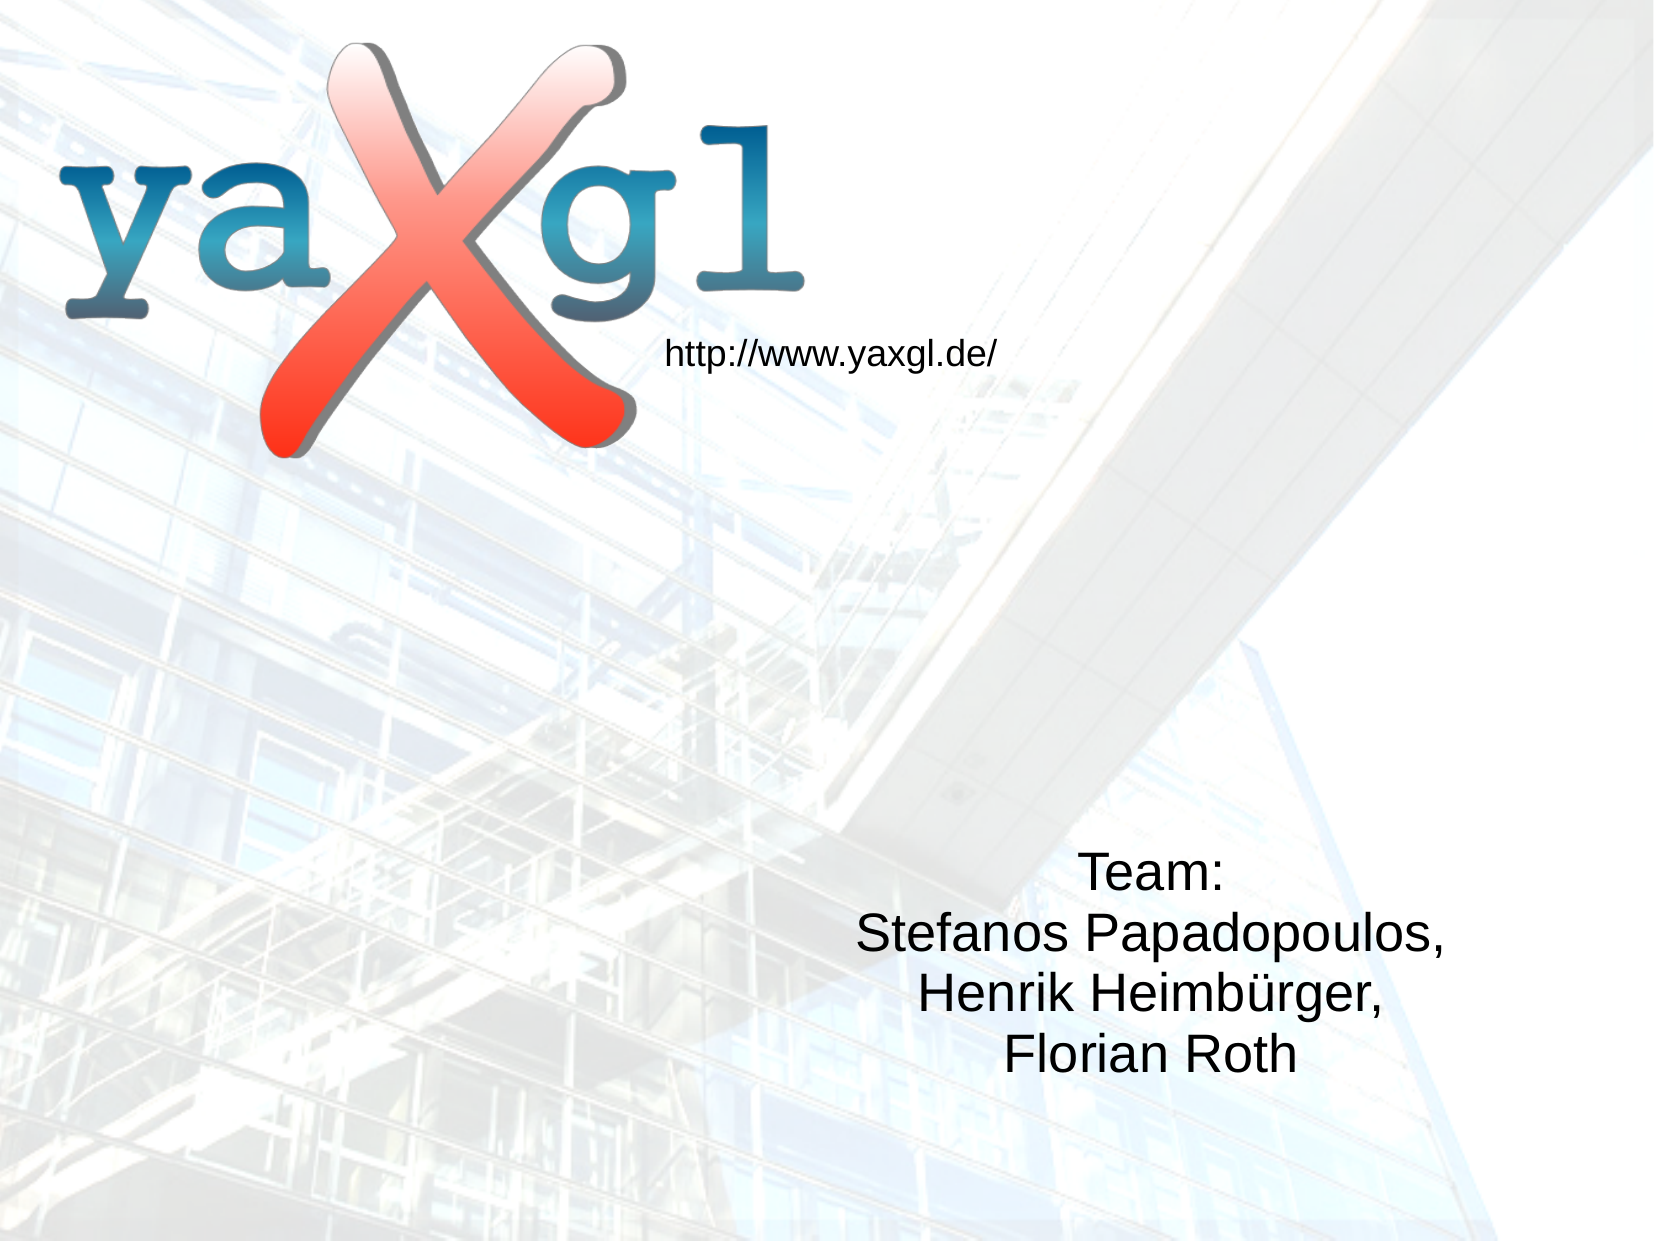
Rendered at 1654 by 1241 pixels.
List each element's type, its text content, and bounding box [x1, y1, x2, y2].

text_box http://www.yaxgl.de/ [649, 324, 1040, 382]
picture [0, 0, 1654, 1241]
subtitle Team: Stefanos Papadopoulos, Henrik Heimbürger, Florian Roth [649, 708, 1654, 1218]
